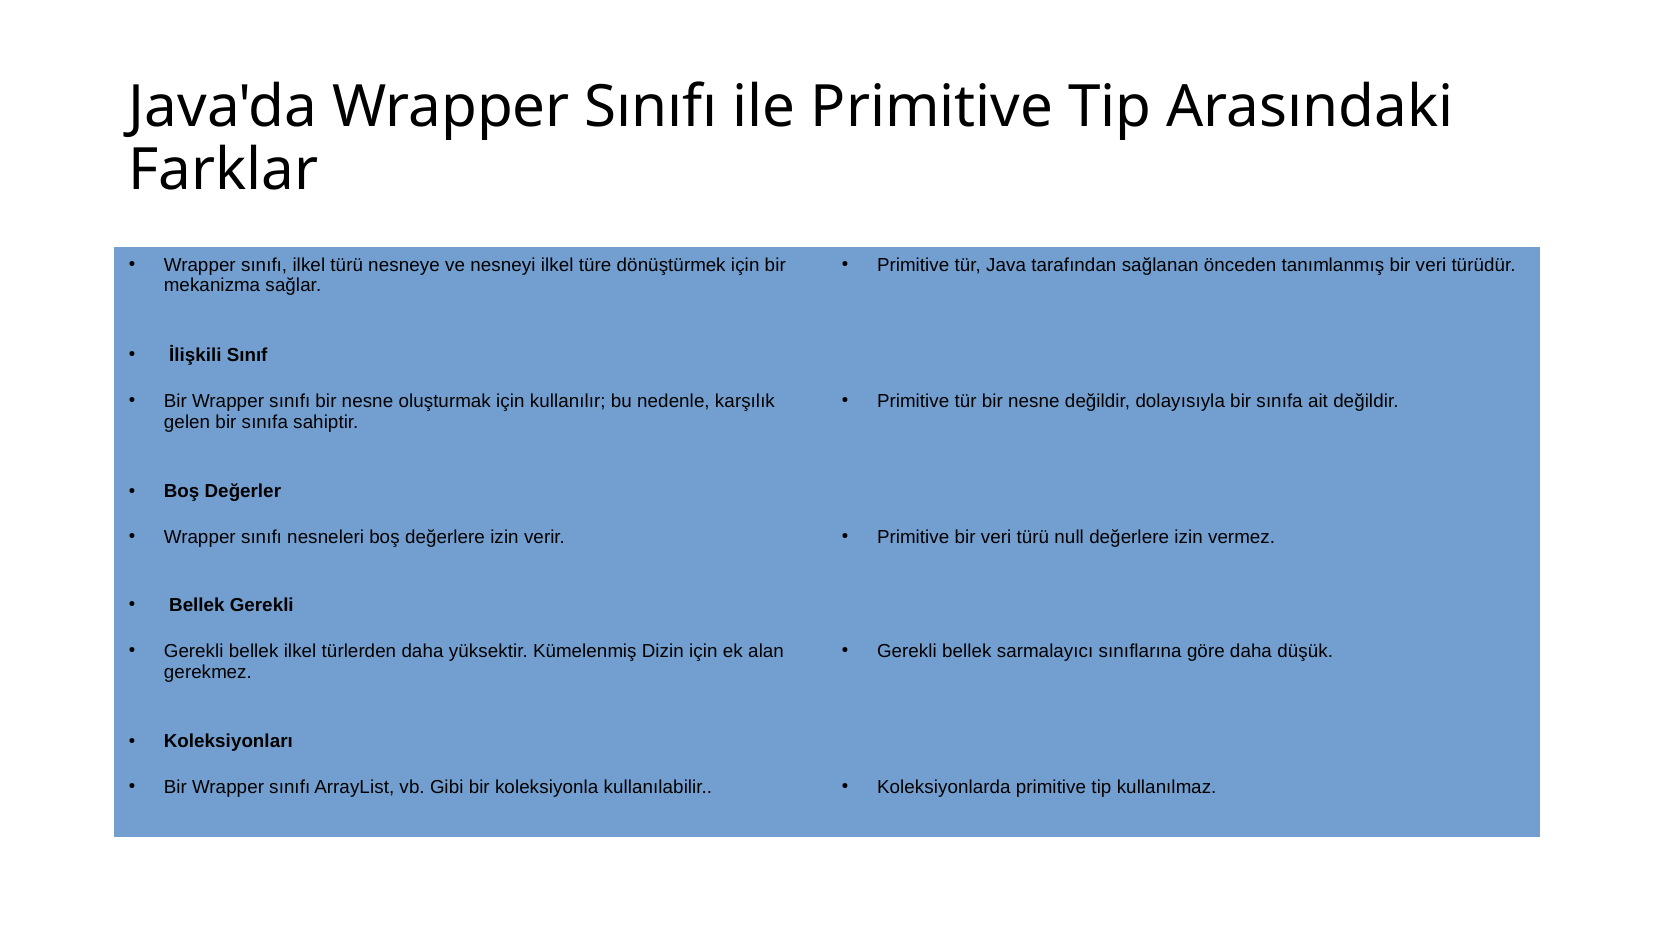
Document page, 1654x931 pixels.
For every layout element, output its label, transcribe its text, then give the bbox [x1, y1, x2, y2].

table_cell Primitive tür bir nesne değildir, dolayısıyla bir sınıfa ait değildir. [827, 383, 1540, 473]
title Java'da Wrapper Sınıfı ile Primitive Tip Arasındaki Farklar [113, 49, 1540, 230]
table_cell Bir Wrapper sınıfı bir nesne oluşturmak için kullanılır; bu nedenle, karşılık gelen bir sınıfa sahiptir. [114, 383, 827, 473]
table_header Wrapper sınıfı, ilkel türü nesneye ve nesneyi ilkel türe dönüştürmek için bir mekanizma sağlar. [114, 247, 827, 337]
table_cell Gerekli bellek ilkel türlerden daha yüksektir. Kümelenmiş Dizin için ek alan gerekmez. [114, 633, 827, 723]
table_cell Bir Wrapper sınıfı ArrayList, vb. Gibi bir koleksiyonla kullanılabilir.. [114, 769, 827, 837]
table_cell Boş Değerler [114, 473, 1540, 519]
table_cell Koleksiyonlarda primitive tip kullanılmaz. [827, 769, 1540, 837]
table_cell Bellek Gerekli [114, 587, 1540, 633]
table_header Primitive tür, Java tarafından sağlanan önceden tanımlanmış bir veri türüdür. [827, 247, 1540, 337]
table_cell Gerekli bellek sarmalayıcı sınıflarına göre daha düşük. [827, 633, 1540, 723]
table_cell Primitive bir veri türü null değerlere izin vermez. [827, 519, 1540, 587]
table_cell Wrapper sınıfı nesneleri boş değerlere izin verir. [114, 519, 827, 587]
table_cell Koleksiyonları [114, 723, 1540, 769]
table_cell İlişkili Sınıf [114, 337, 1540, 383]
